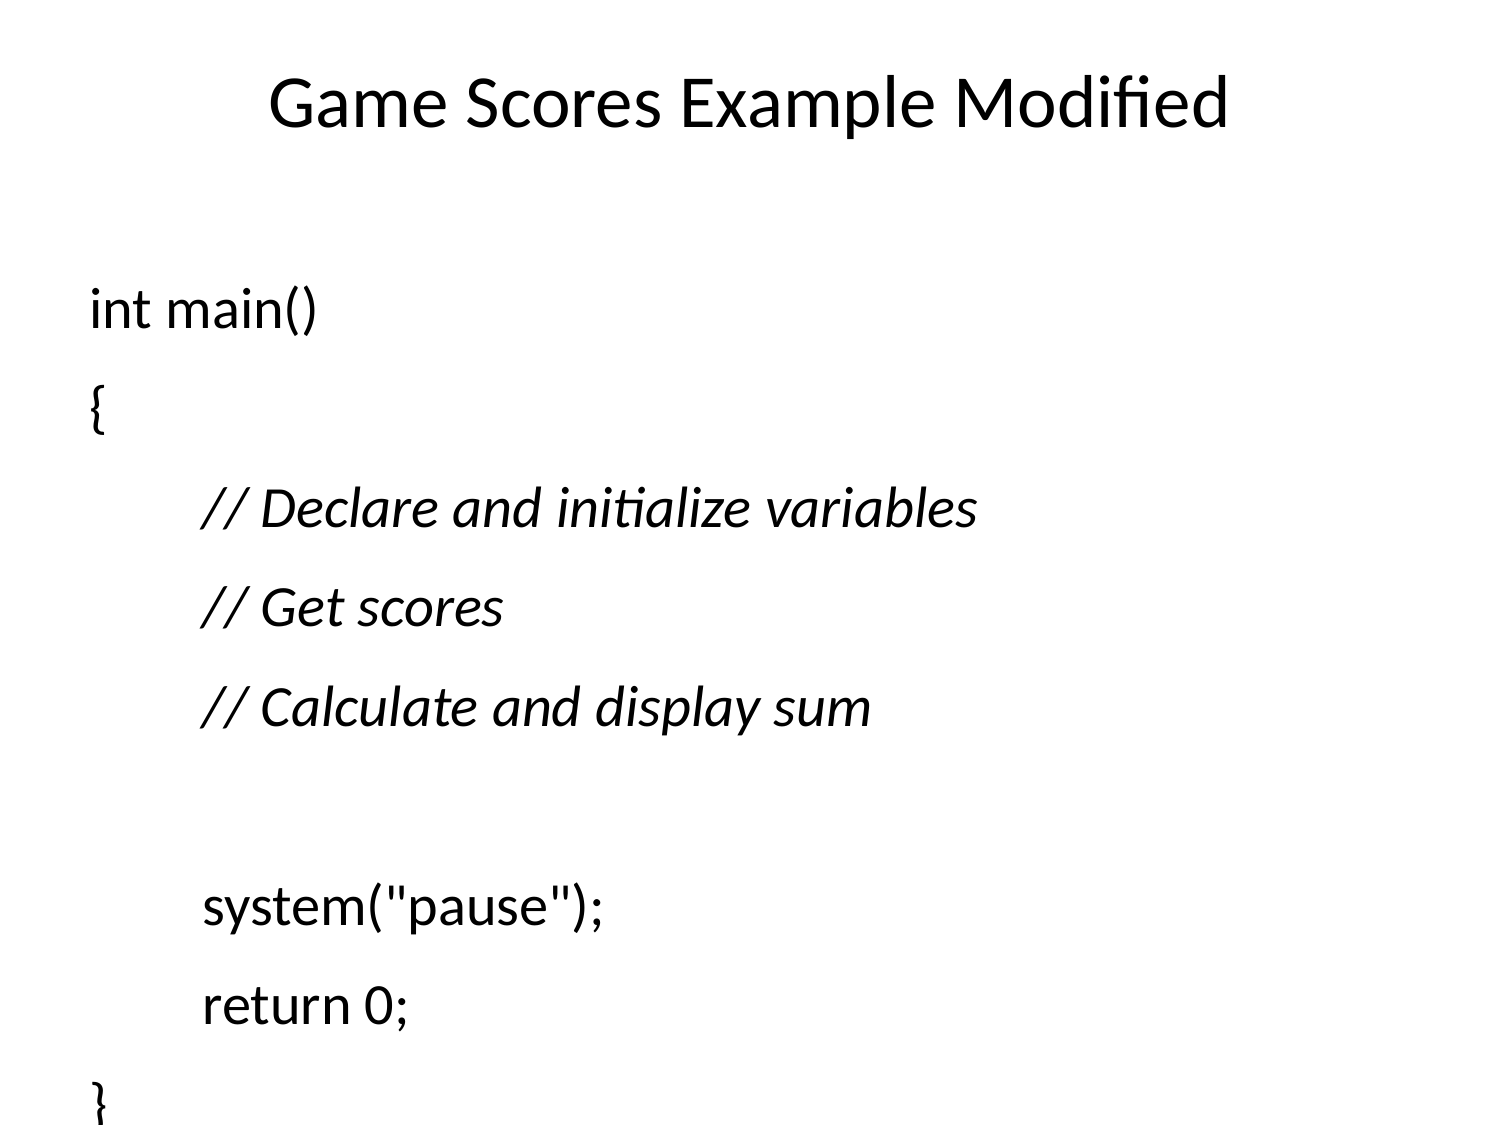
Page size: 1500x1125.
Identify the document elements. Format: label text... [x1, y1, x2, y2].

title Game Scores Example Modified [75, 45, 1425, 233]
list int main() { // Declare and initialize variables // Get scores // Calculate and display sum system("pause"); return 0; } [75, 262, 1425, 1050]
